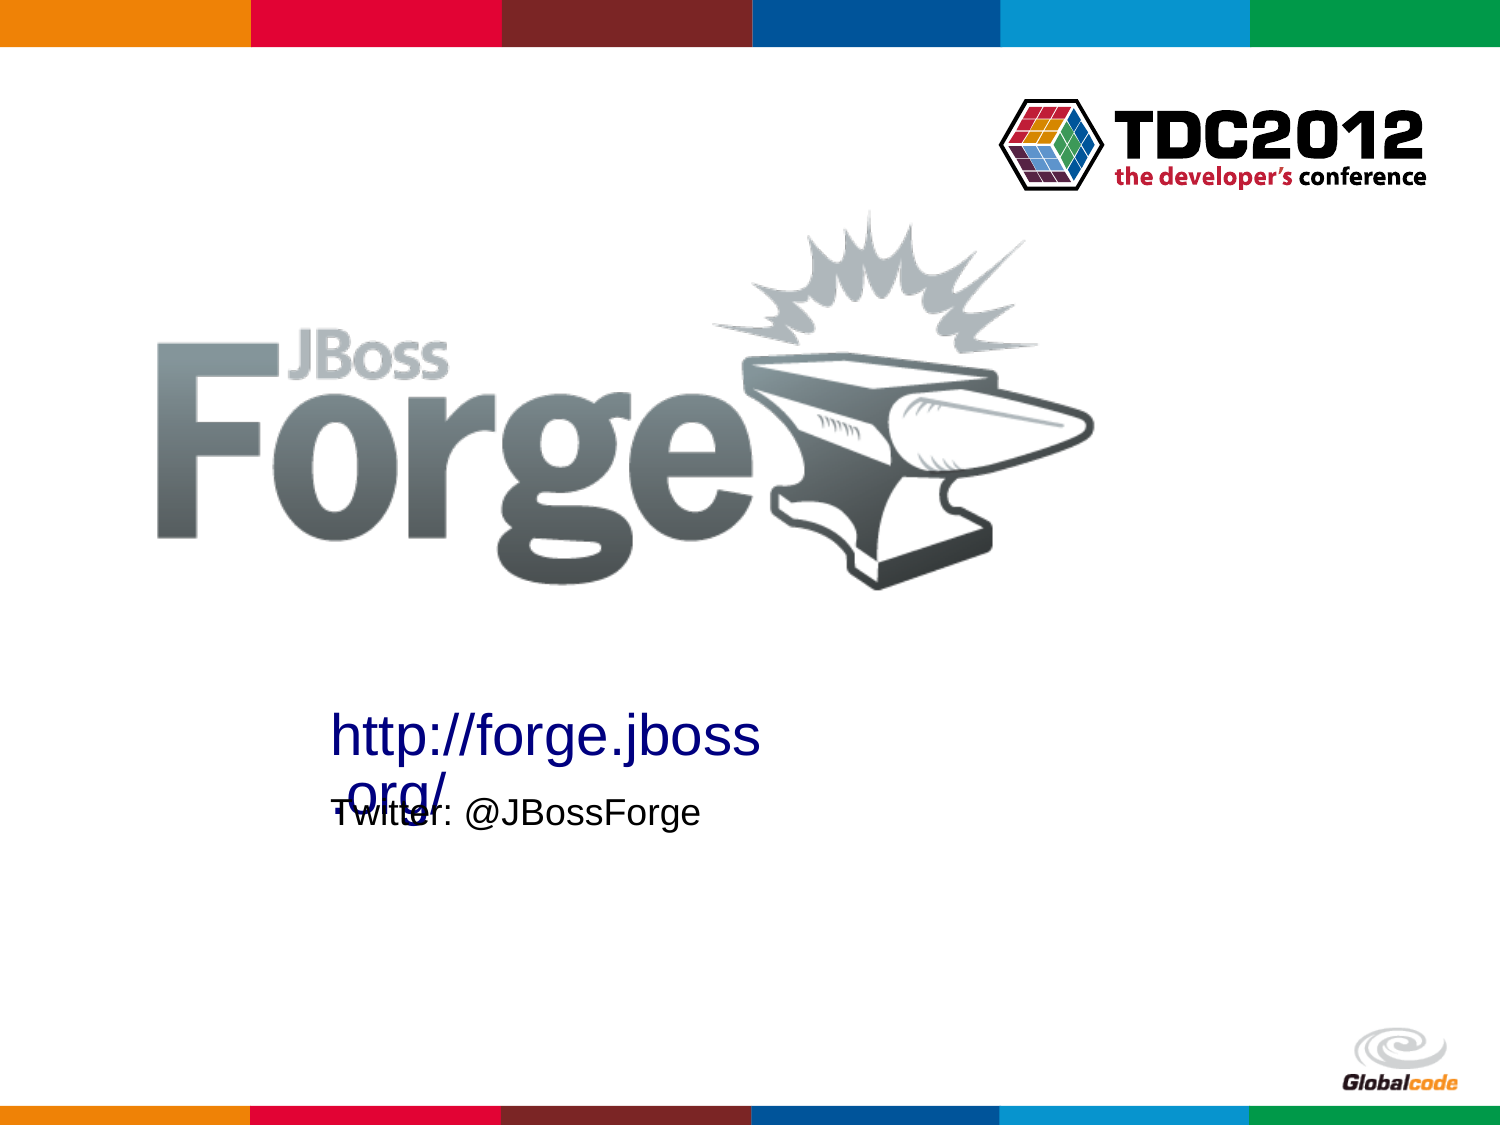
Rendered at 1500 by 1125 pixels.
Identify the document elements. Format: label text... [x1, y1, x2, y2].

text_box http://forge.jboss.org/ [315, 690, 781, 775]
picture [1340, 999, 1459, 1105]
text_box Twitter: @JBossForge [315, 780, 1126, 841]
picture [157, 209, 1096, 592]
